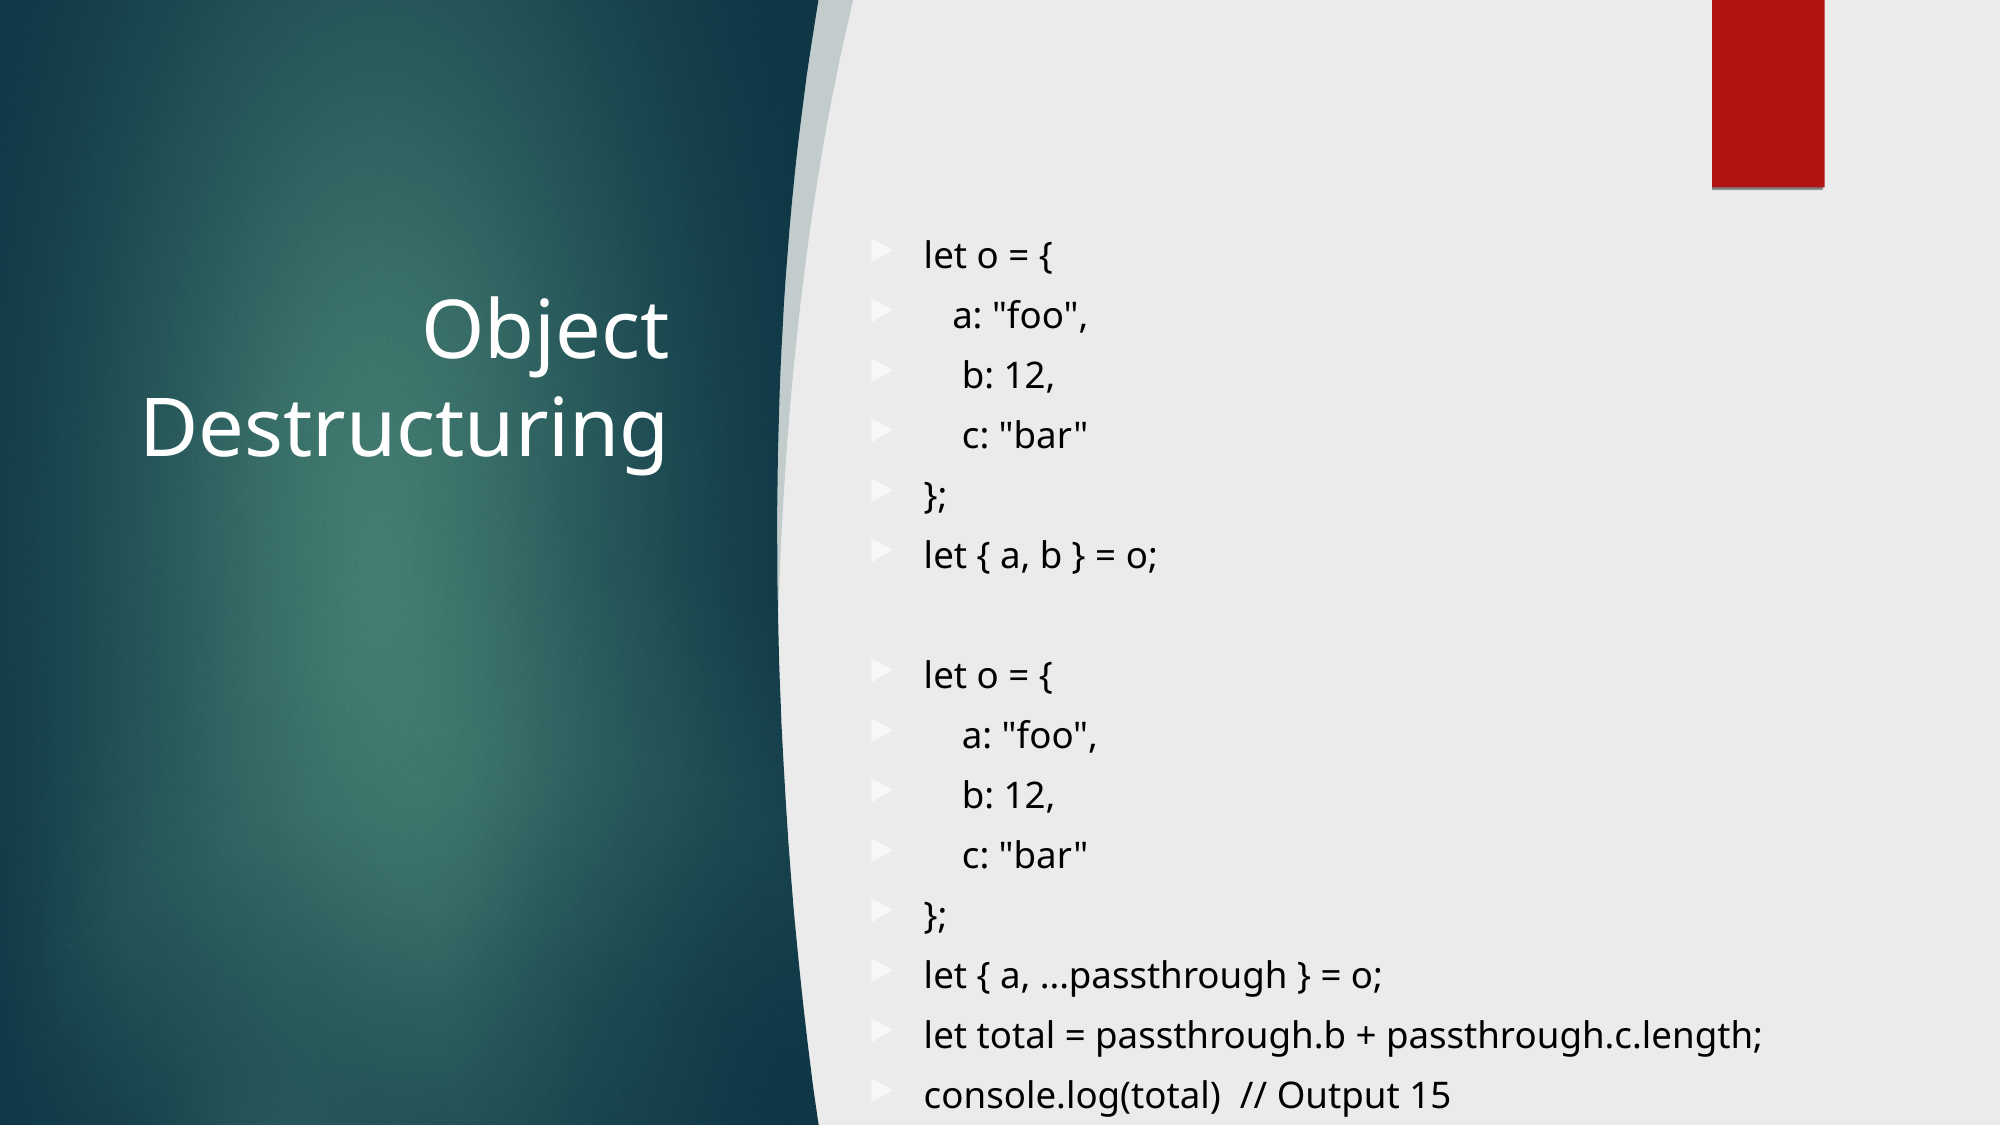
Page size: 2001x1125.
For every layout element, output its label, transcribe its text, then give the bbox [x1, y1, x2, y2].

text_box [0, 0, 2000, 1125]
title Object Destructuring [107, 270, 685, 1004]
list let o = { a: "foo", b: 12, c: "bar" }; let { a, b } = o; let o = { a: "foo", b: 12, c: "bar" }; let { a, ...passthrough } = o; let total = passthrough.b + passthrough.c.length; console.log(total) // Output 15 [853, 229, 1967, 1125]
